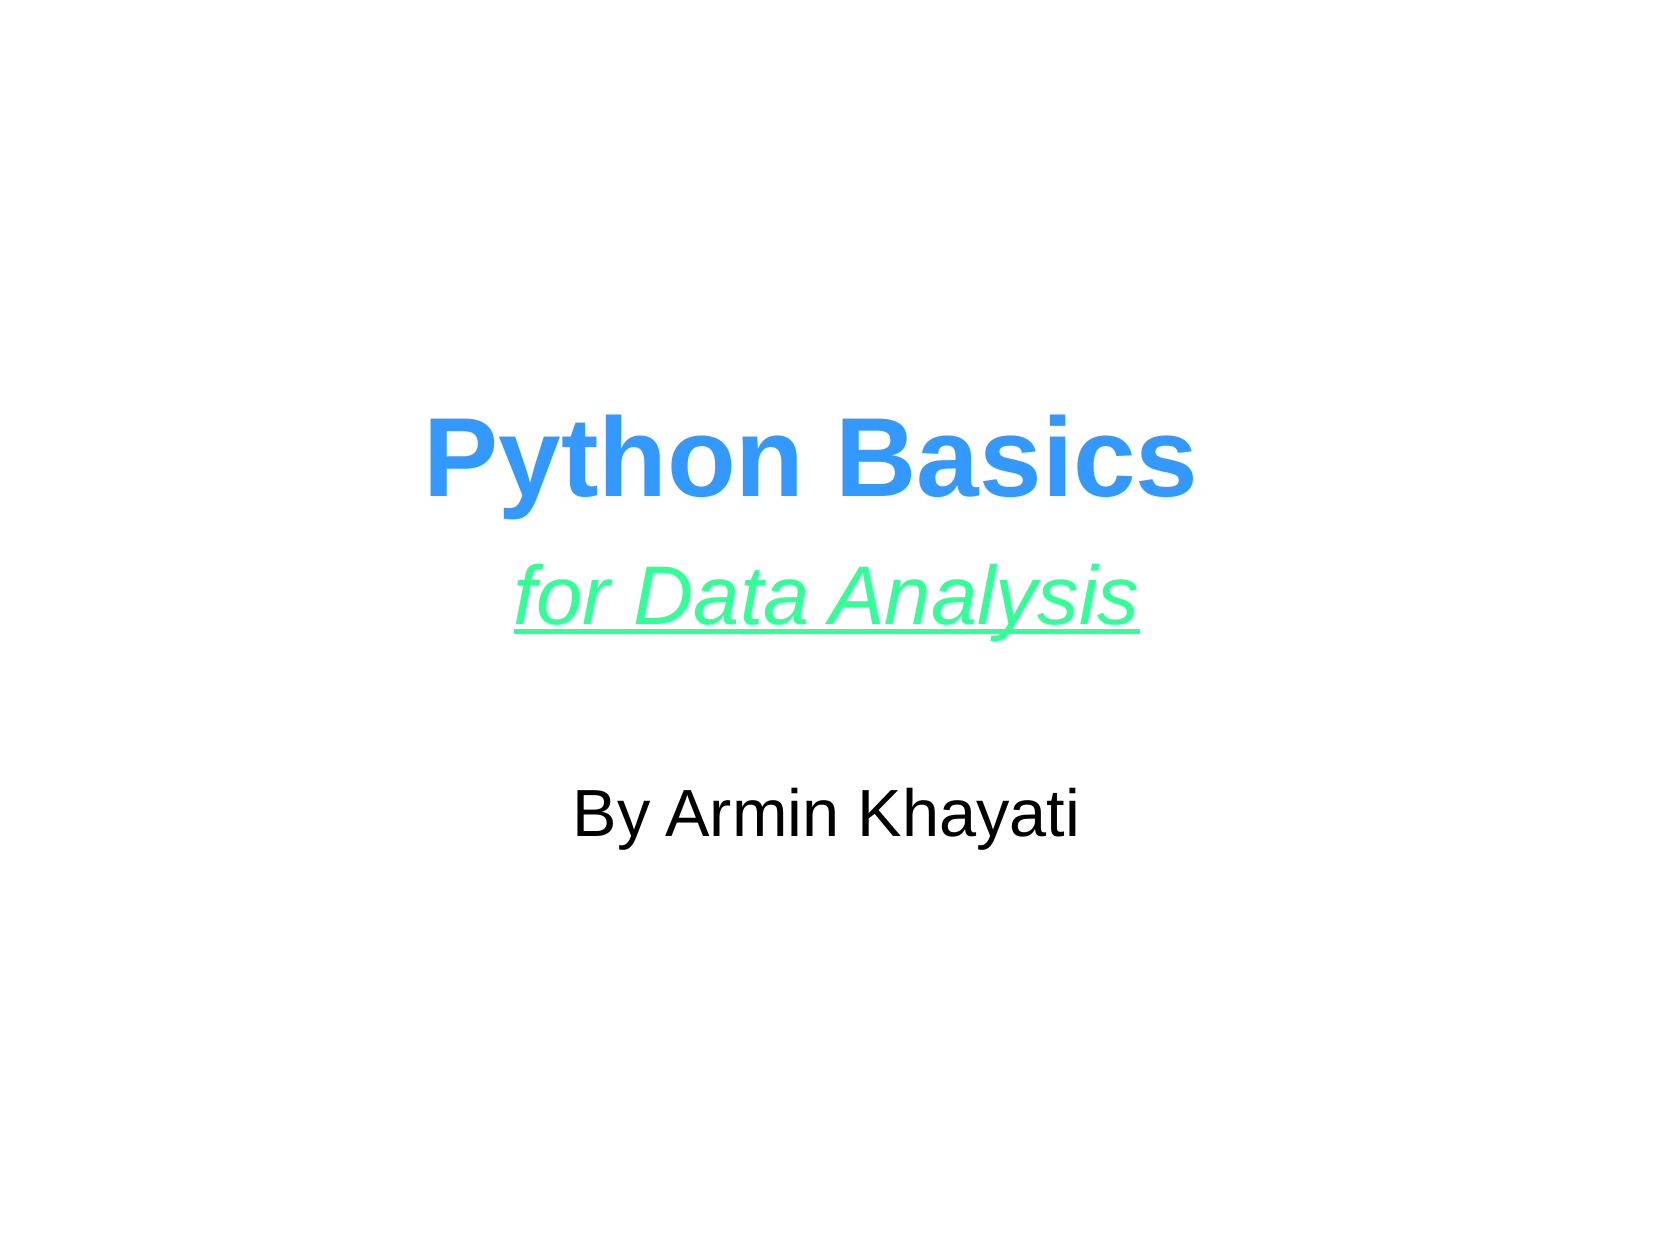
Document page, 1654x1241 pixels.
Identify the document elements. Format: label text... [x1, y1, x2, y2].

list Python Basics for Data Analysis By Armin Khayati [82, 290, 1571, 1010]
